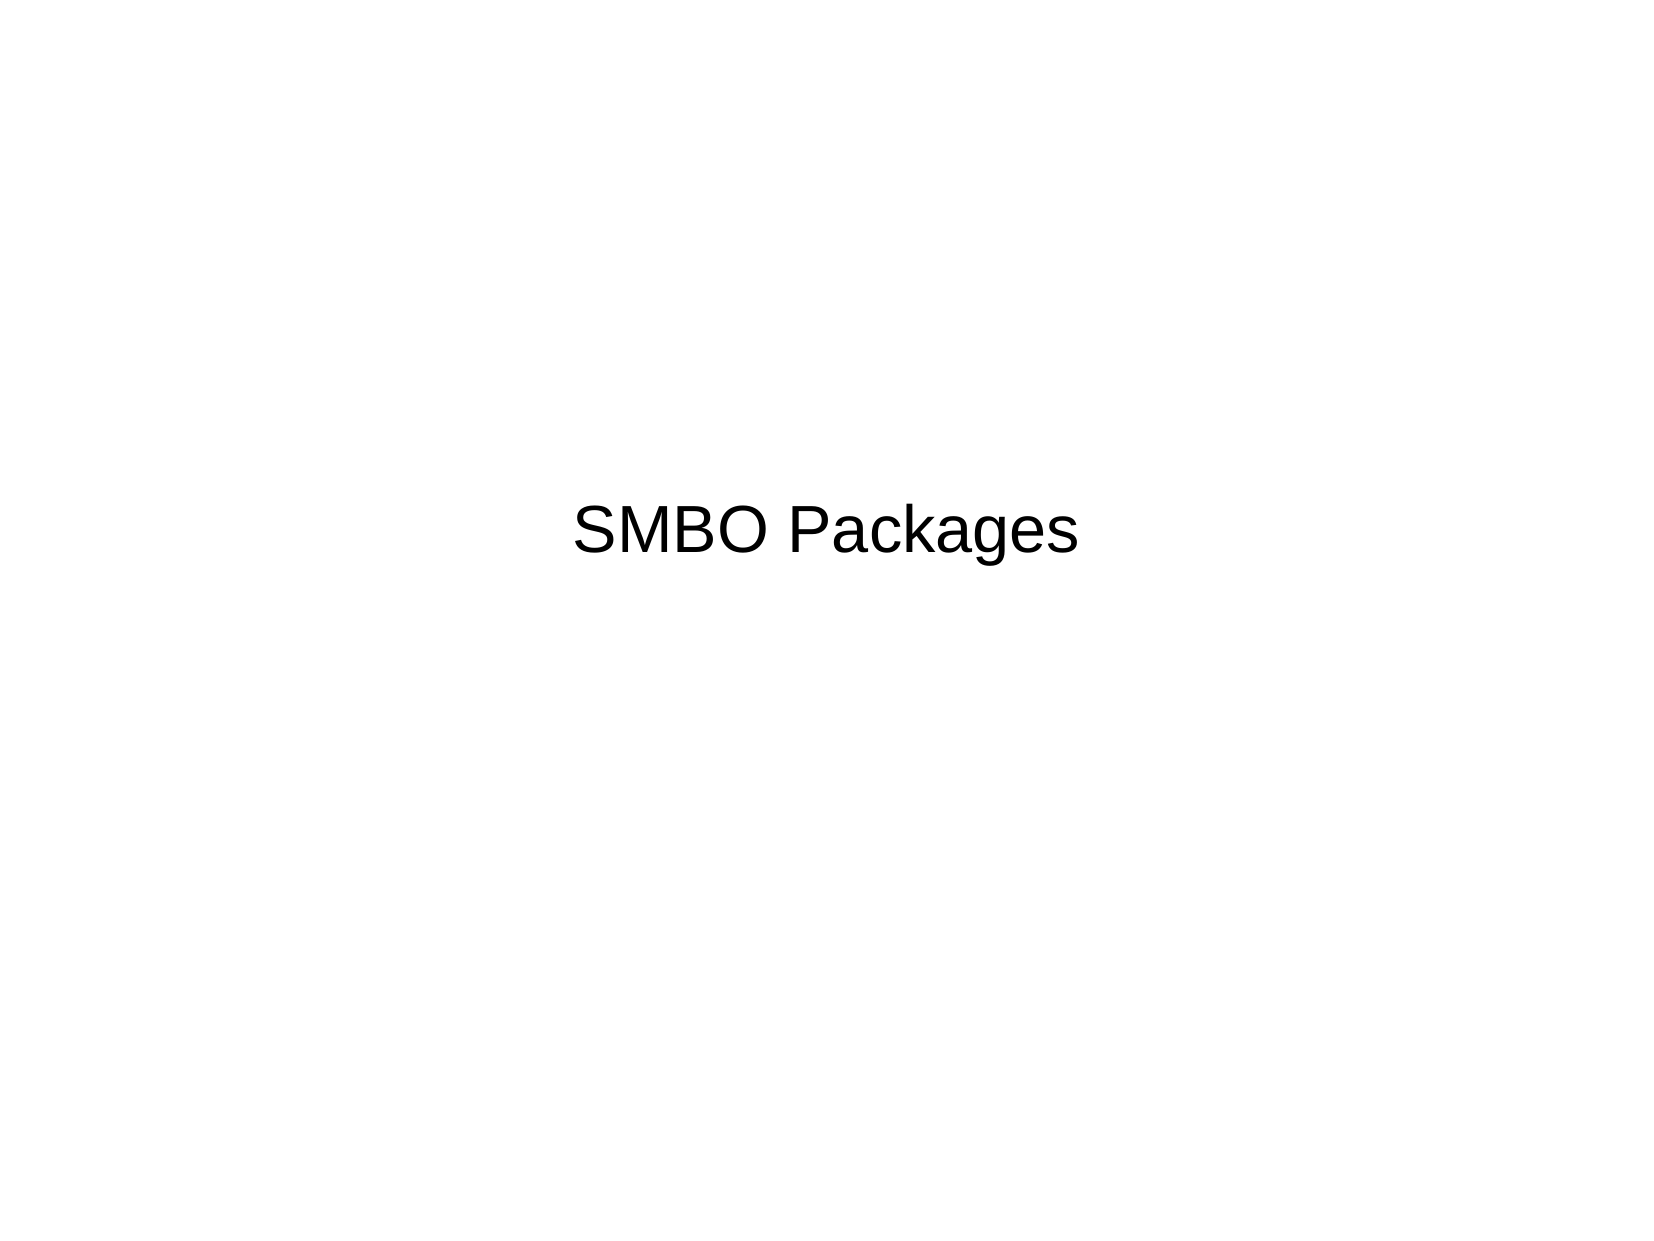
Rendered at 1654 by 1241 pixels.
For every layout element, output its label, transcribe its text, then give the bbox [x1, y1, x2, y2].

subtitle SMBO Packages [82, 49, 1571, 1010]
